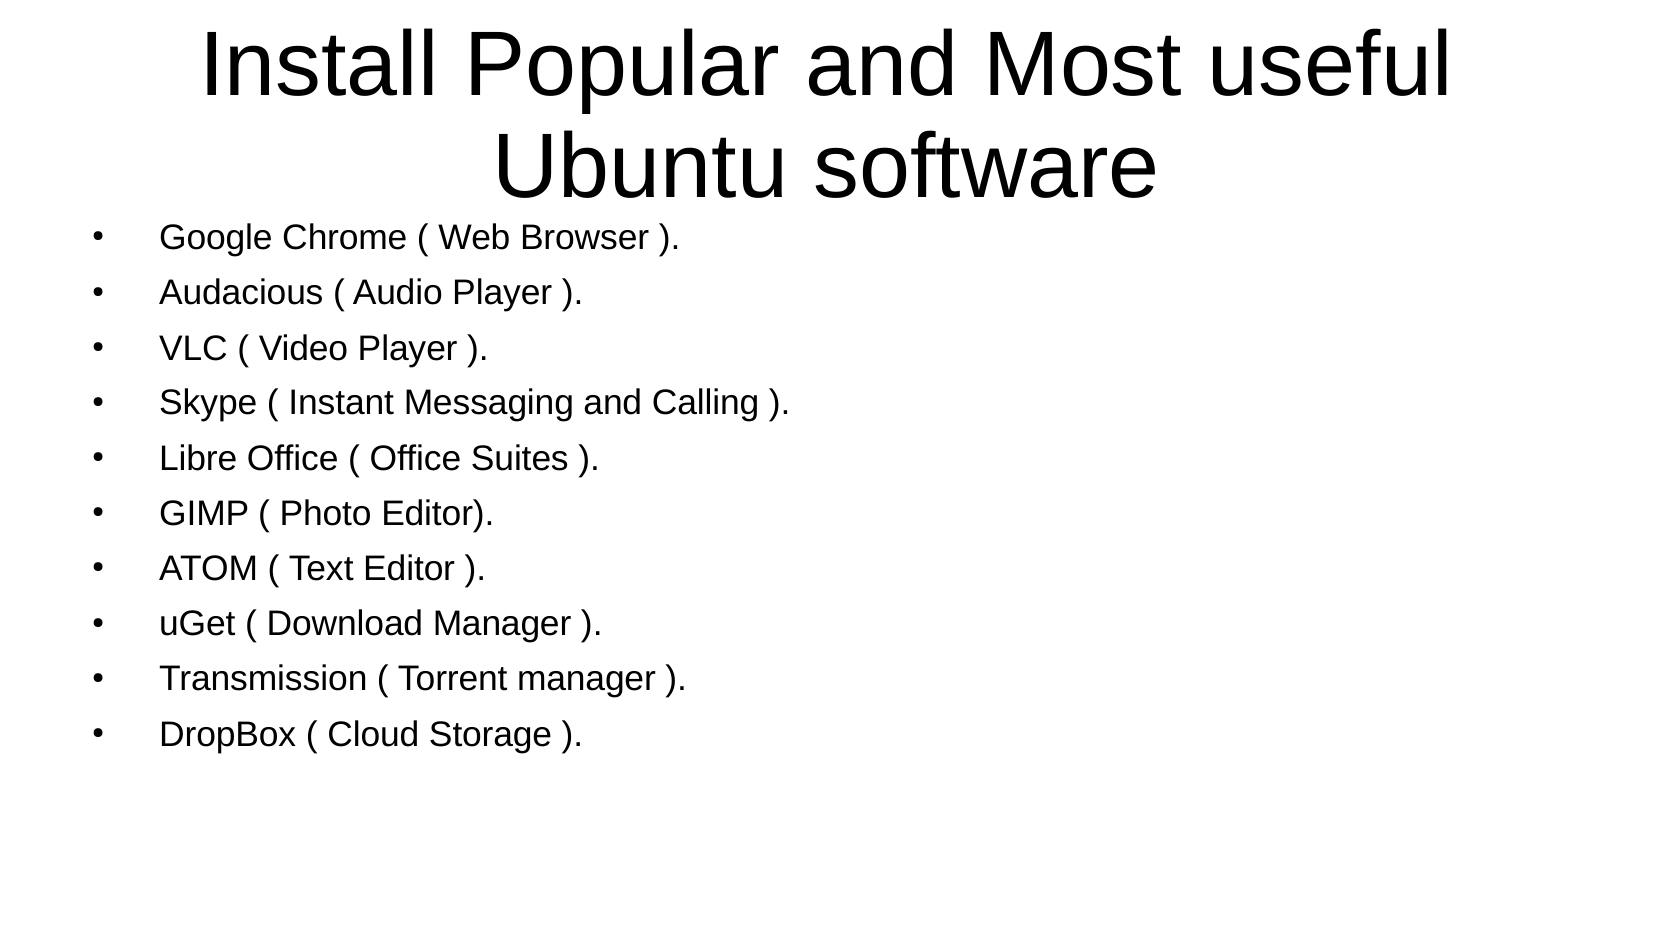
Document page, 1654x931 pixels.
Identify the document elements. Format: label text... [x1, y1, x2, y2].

list Google Chrome ( Web Browser ). Audacious ( Audio Player ). VLC ( Video Player ). Skype ( Instant Messaging and Calling ). Libre Office ( Office Suites ). GIMP ( Photo Editor). ATOM ( Text Editor ). uGet ( Download Manager ). Transmission ( Torrent manager ). DropBox ( Cloud Storage ). [82, 217, 1571, 758]
title Install Popular and Most useful Ubuntu software [82, 12, 1571, 217]
